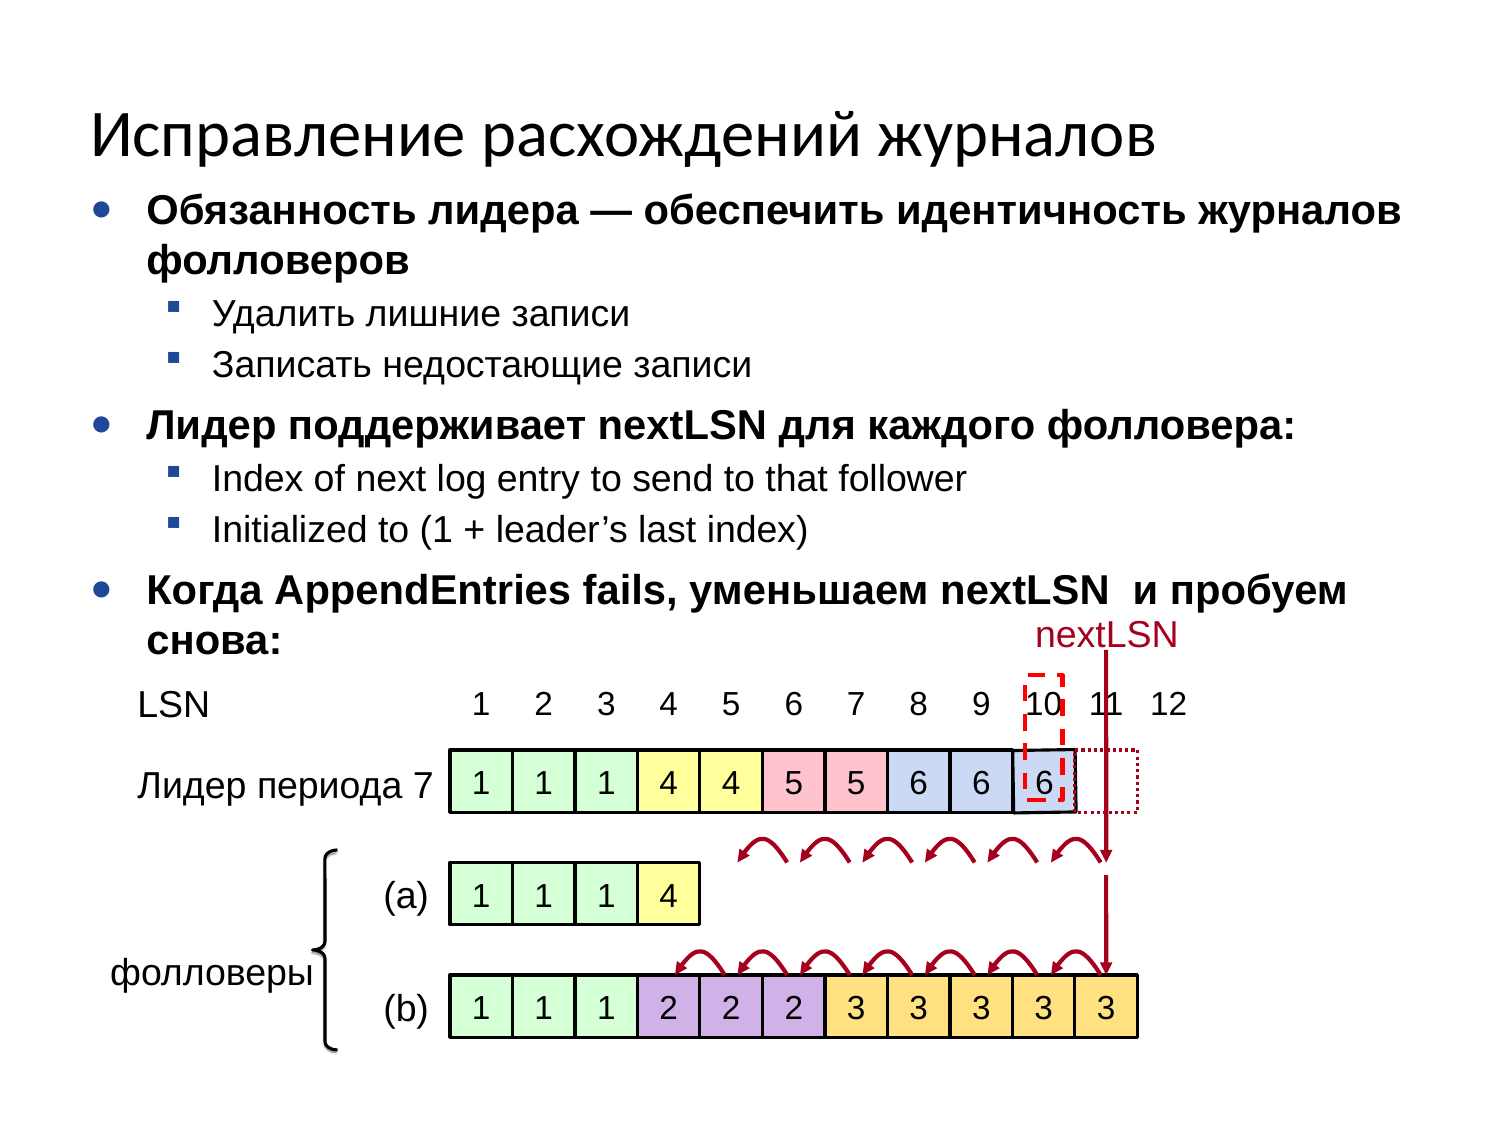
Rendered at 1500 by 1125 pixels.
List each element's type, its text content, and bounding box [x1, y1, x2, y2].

text_box 4 [638, 862, 700, 925]
text_box (b) [374, 983, 438, 1029]
text_box LSN [137, 679, 325, 726]
text_box 2 [637, 974, 699, 1038]
text_box 8 [887, 674, 949, 730]
text_box 6 [1012, 749, 1077, 813]
text_box фолловеры [110, 948, 314, 994]
text_box 1 [512, 862, 574, 925]
list Обязанность лидера — обеспечить идентичность журналов фолловеров Удалить лишние записи Записать недостающие записи Лидер поддерживает nextLSN для каждого фолловера: Index of next log entry to send to that follower Initialized to (1 + leader’s last index) Когда AppendEntries fails, уменьшаем nextLSN и пробуем снова: [75, 180, 1425, 675]
title Исправление расхождений журналов [75, 79, 1450, 180]
text_box 4 [699, 749, 762, 813]
text_box 10 [999, 674, 1062, 730]
text_box 1 [512, 749, 574, 813]
text_box 6 [949, 749, 1013, 813]
text_box 3 [574, 674, 637, 730]
text_box 2 [762, 974, 825, 1038]
text_box 11 [1062, 674, 1104, 730]
text_box 3 [825, 974, 887, 1038]
text_box nextLSN [1035, 609, 1179, 656]
text_box 12 [1124, 674, 1213, 730]
text_box 4 [637, 674, 699, 730]
text_box 1 [449, 862, 512, 925]
text_box 1 [449, 974, 512, 1038]
text_box 2 [699, 974, 762, 1038]
text_box 10 [1047, 694, 1057, 713]
text_box 1 [574, 749, 638, 813]
text_box 1 [574, 974, 637, 1038]
text_box 3 [1012, 974, 1075, 1038]
text_box 11 [1109, 674, 1124, 730]
text_box 2 [512, 674, 574, 730]
text_box 3 [887, 974, 949, 1038]
text_box 5 [762, 749, 824, 813]
text_box 1 [512, 974, 574, 1038]
text_box (a) [374, 870, 438, 917]
text_box 5 [824, 749, 887, 813]
text_box 7 [824, 674, 887, 730]
text_box 4 [638, 749, 699, 813]
text_box 1 [449, 749, 512, 813]
text_box Лидер периода 7 [137, 761, 438, 807]
text_box 6 [762, 674, 824, 730]
text_box 1 [449, 674, 512, 730]
text_box 3 [949, 974, 1012, 1038]
text_box 1 [574, 862, 638, 925]
text_box 9 [949, 674, 999, 730]
text_box 6 [887, 749, 949, 813]
text_box 3 [1075, 974, 1138, 1038]
text_box 5 [699, 674, 762, 730]
